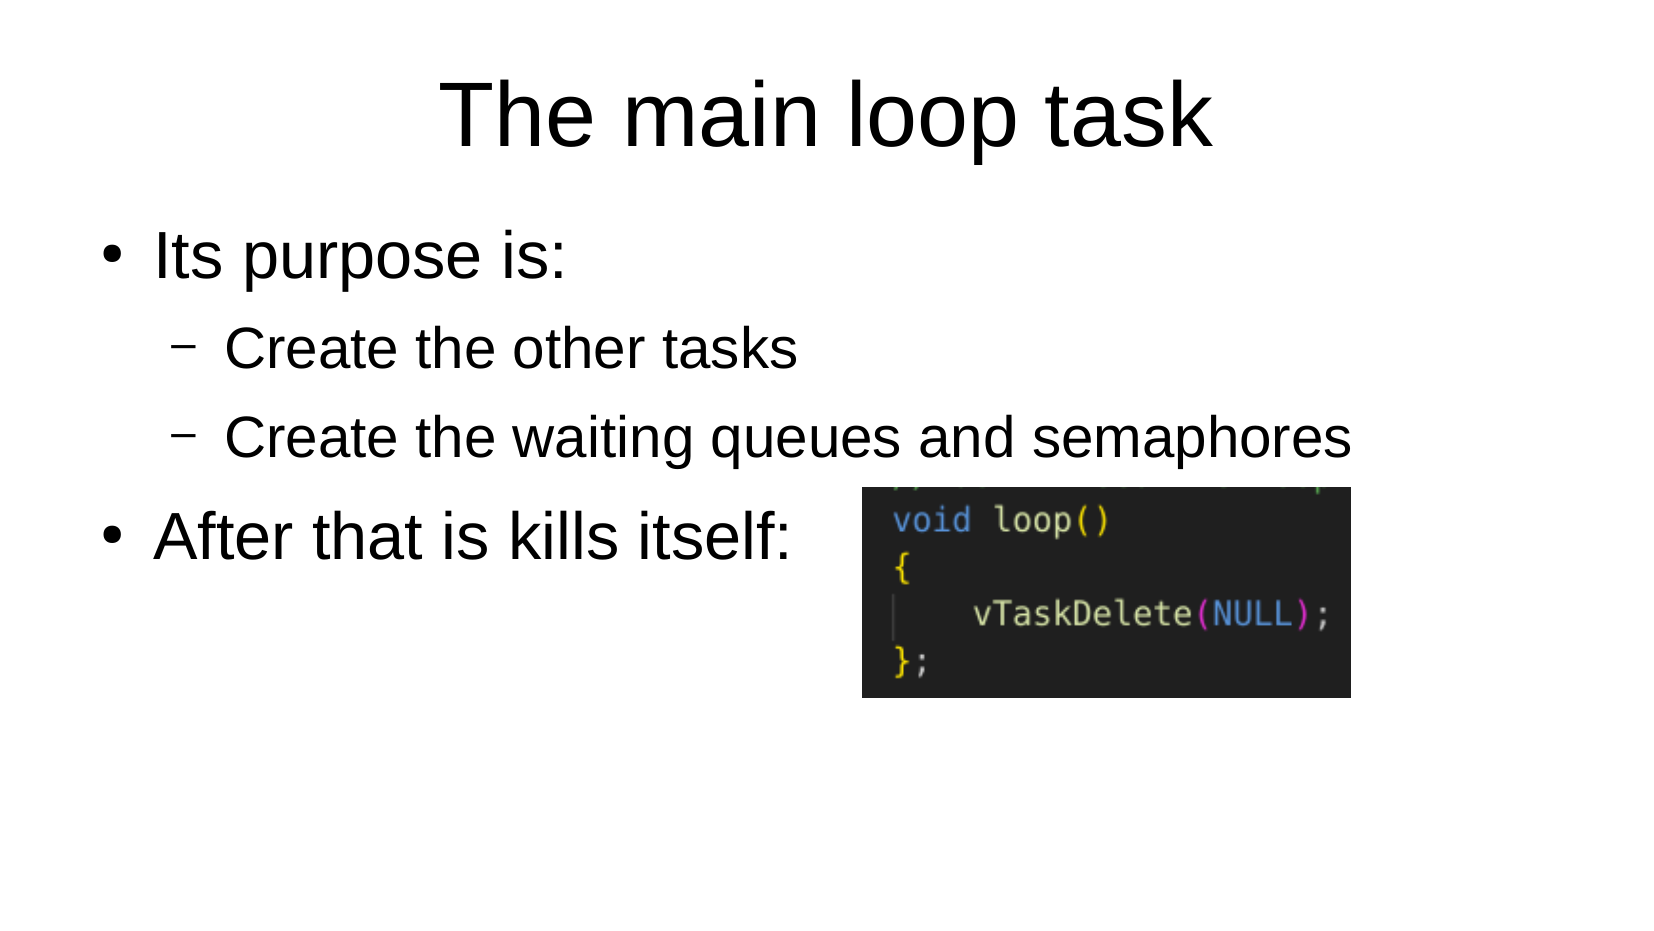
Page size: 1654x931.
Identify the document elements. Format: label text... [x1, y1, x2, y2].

list Its purpose is: Create the other tasks Create the waiting queues and semaphores After that is kills itself: [82, 217, 1571, 758]
title The main loop task [82, 37, 1571, 193]
picture [862, 487, 1351, 698]
